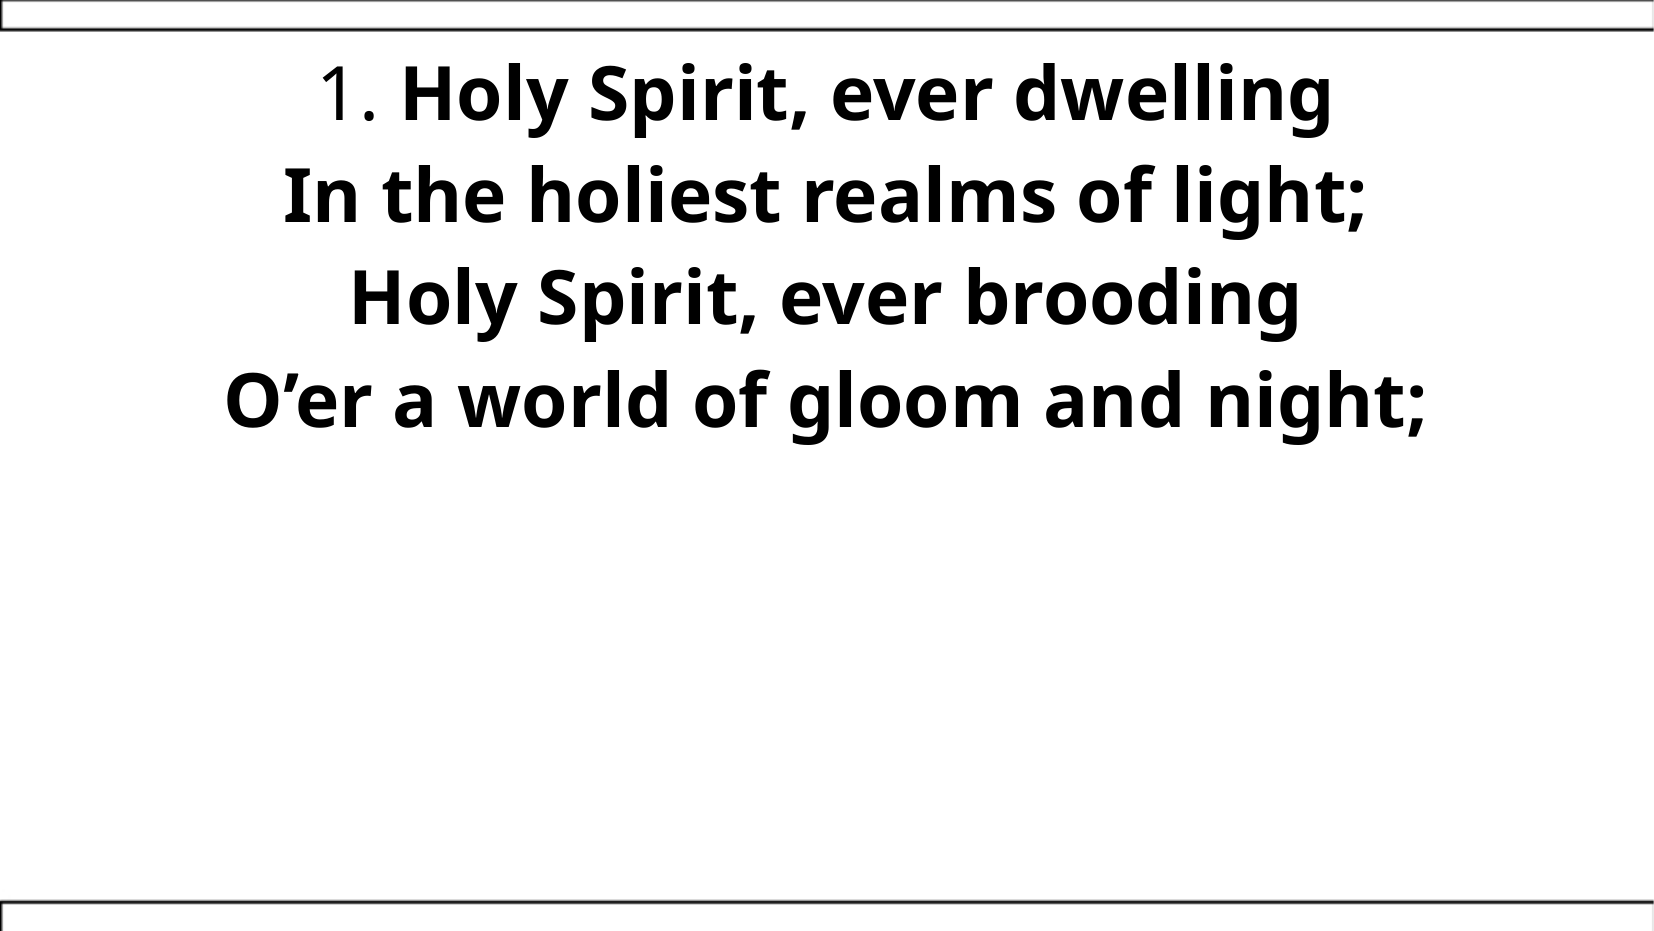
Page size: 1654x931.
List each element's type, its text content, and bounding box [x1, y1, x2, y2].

picture [0, 0, 1654, 931]
text_box 1. Holy Spirit, ever dwelling In the holiest realms of light; Holy Spirit, ever brooding O’er a world of gloom and night; [91, 32, 1562, 447]
